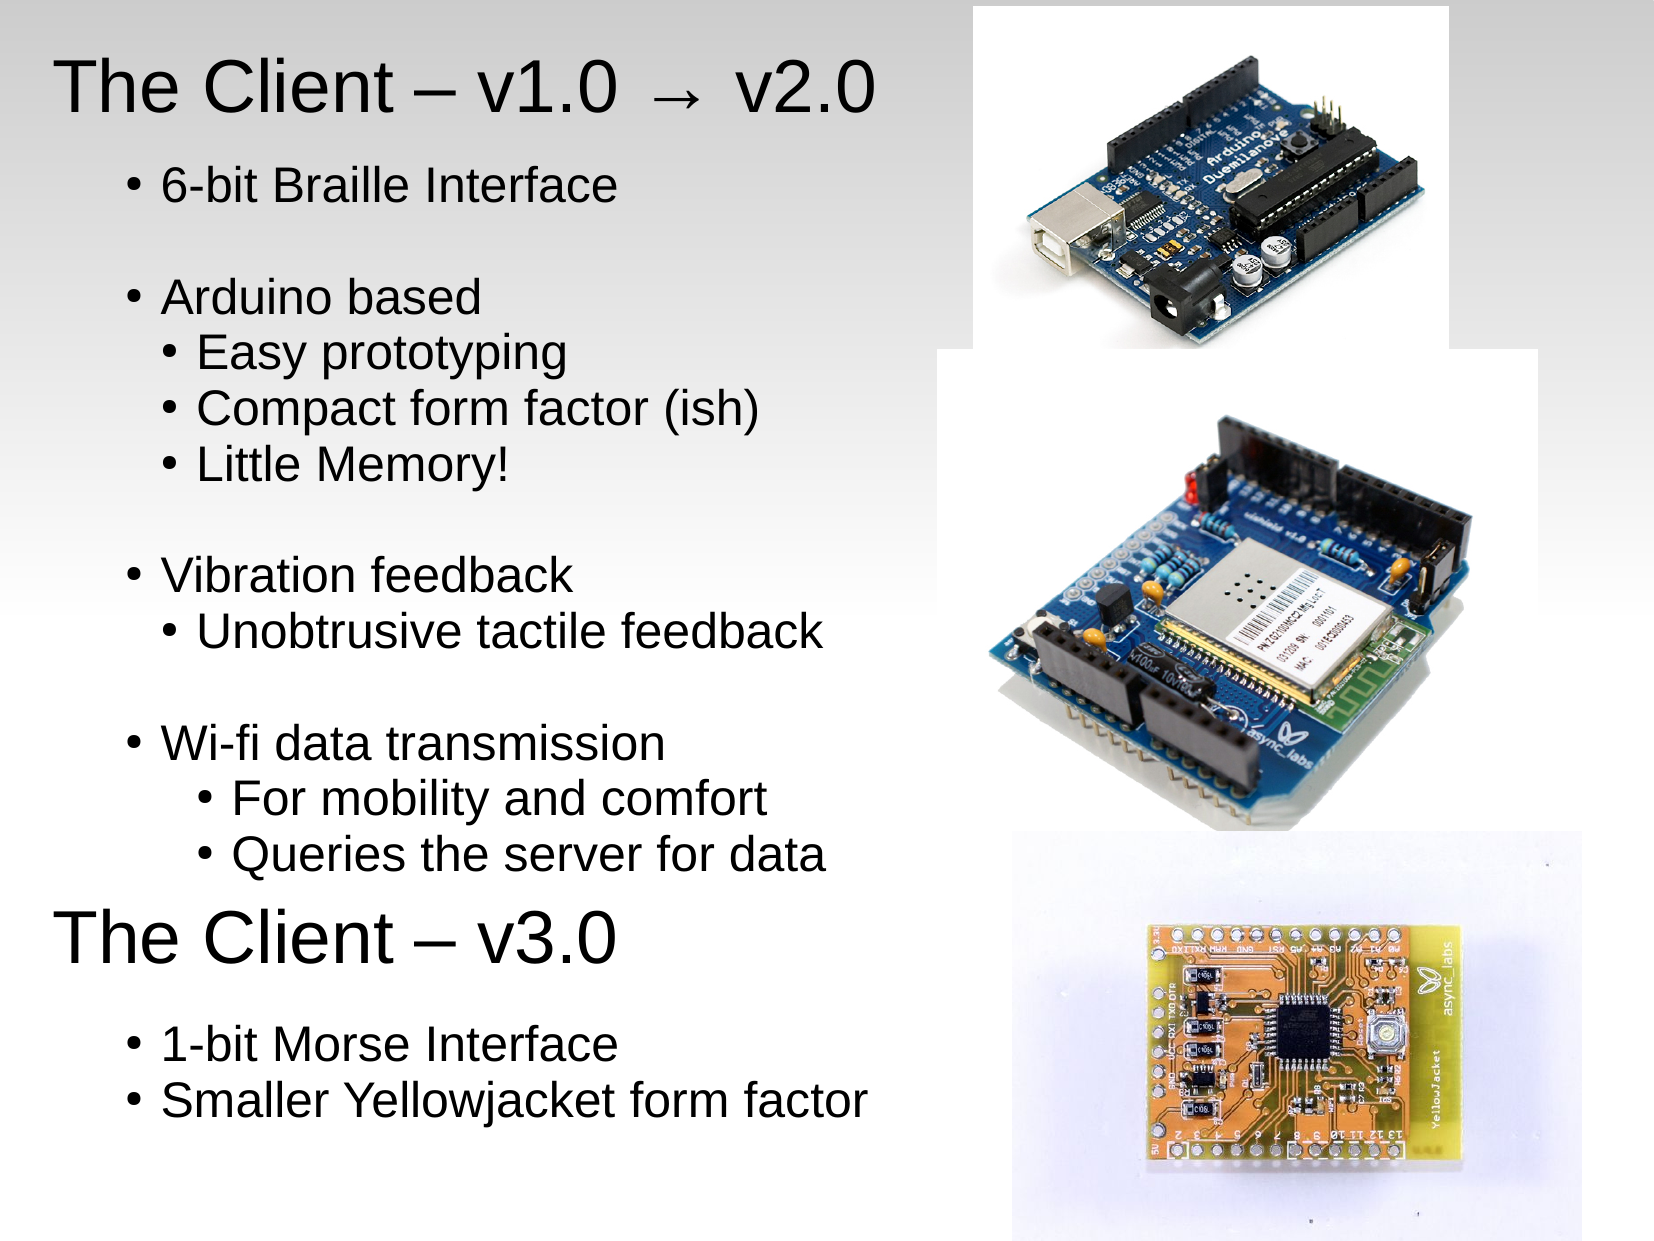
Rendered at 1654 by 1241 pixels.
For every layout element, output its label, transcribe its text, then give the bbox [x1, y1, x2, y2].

text_box 6-bit Braille Interface Arduino based Easy prototyping Compact form factor (ish) Little Memory! Vibration feedback Unobtrusive tactile feedback Wi-fi data transmission For mobility and comfort Queries the server for data [75, 150, 938, 1002]
text_box 1-bit Morse Interface Smaller Yellowjacket form factor [75, 1009, 938, 1163]
picture [937, 6, 1582, 1241]
text_box The Client – v1.0 → v2.0 [37, 37, 894, 137]
text_box The Client – v3.0 [37, 888, 635, 987]
